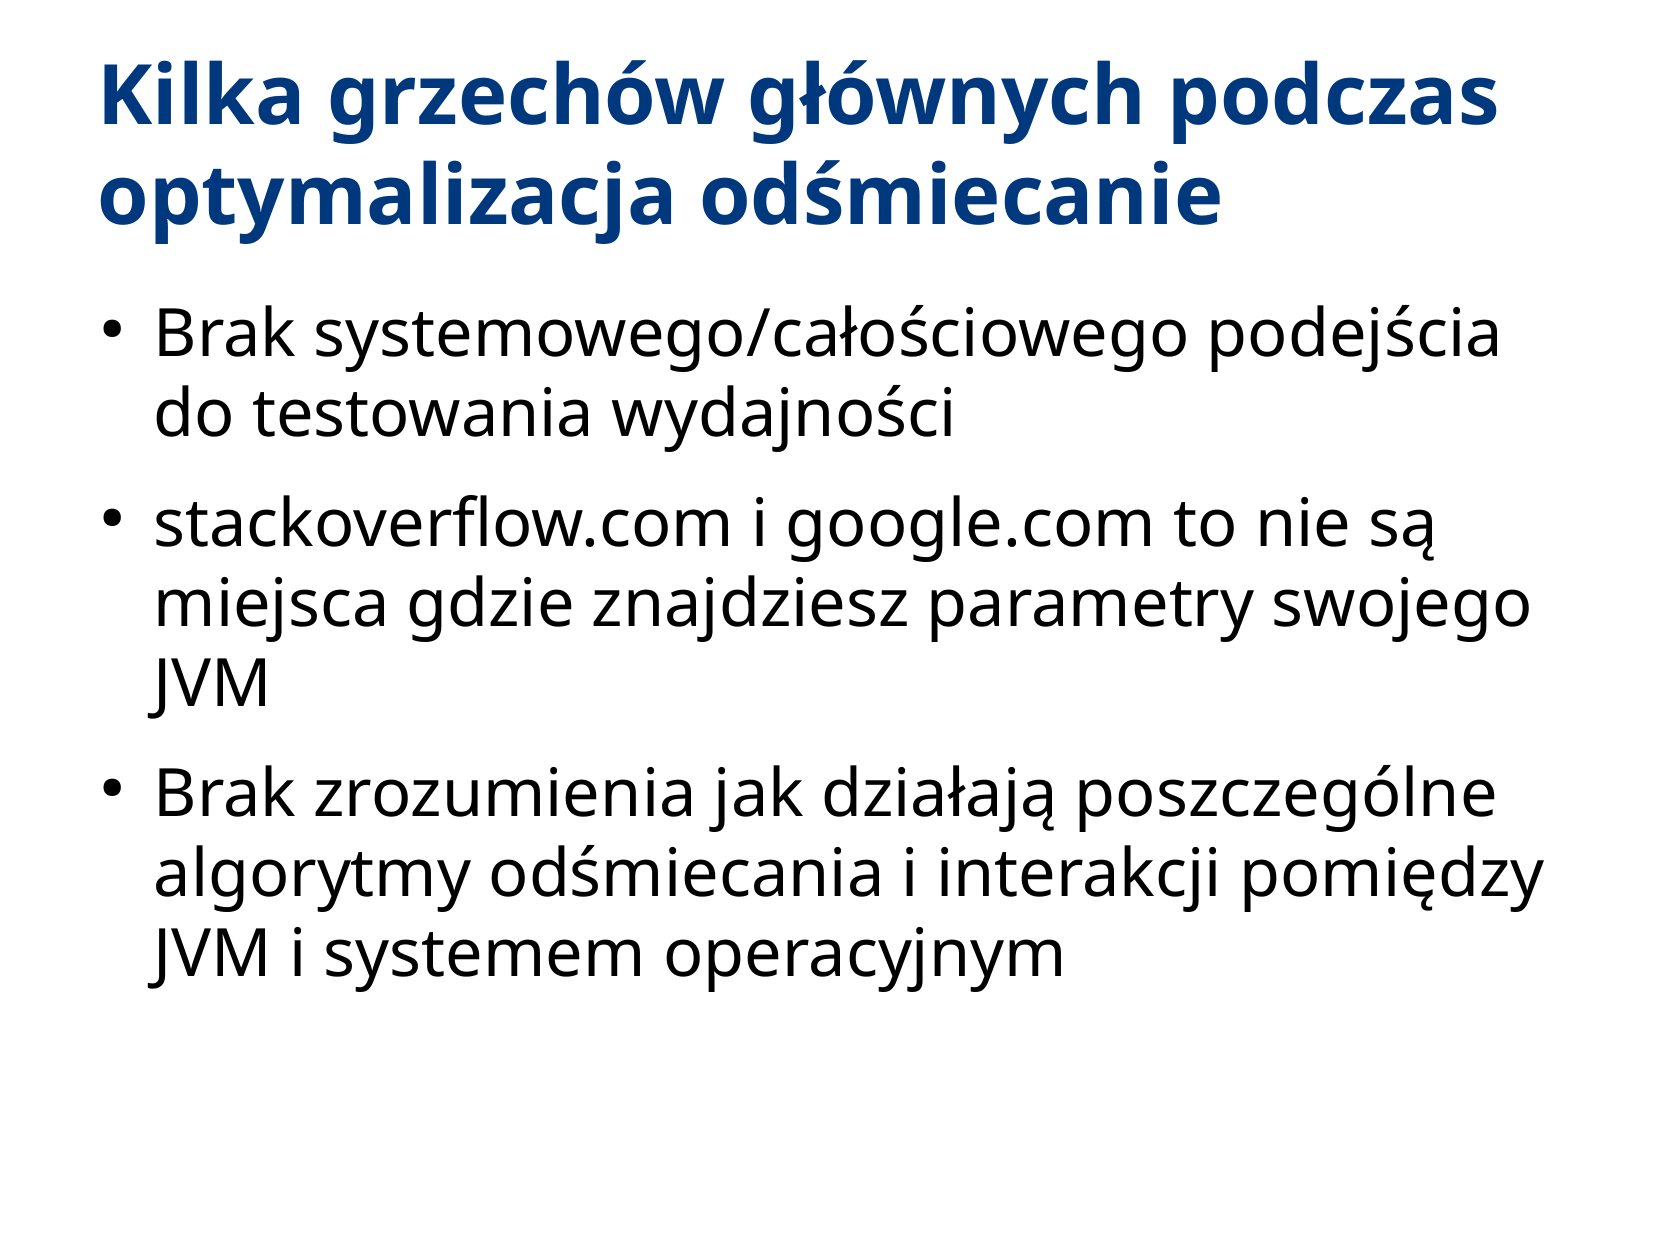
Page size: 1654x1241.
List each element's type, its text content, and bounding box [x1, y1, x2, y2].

title Kilka grzechów głównych podczas optymalizacja odśmiecanie [82, 49, 1571, 257]
list Brak systemowego/całościowego podejścia do testowania wydajności stackoverflow.com i google.com to nie są miejsca gdzie znajdziesz parametry swojego JVM Brak zrozumienia jak działają poszczególne algorytmy odśmiecania i interakcji pomiędzy JVM i systemem operacyjnym [82, 290, 1571, 1010]
